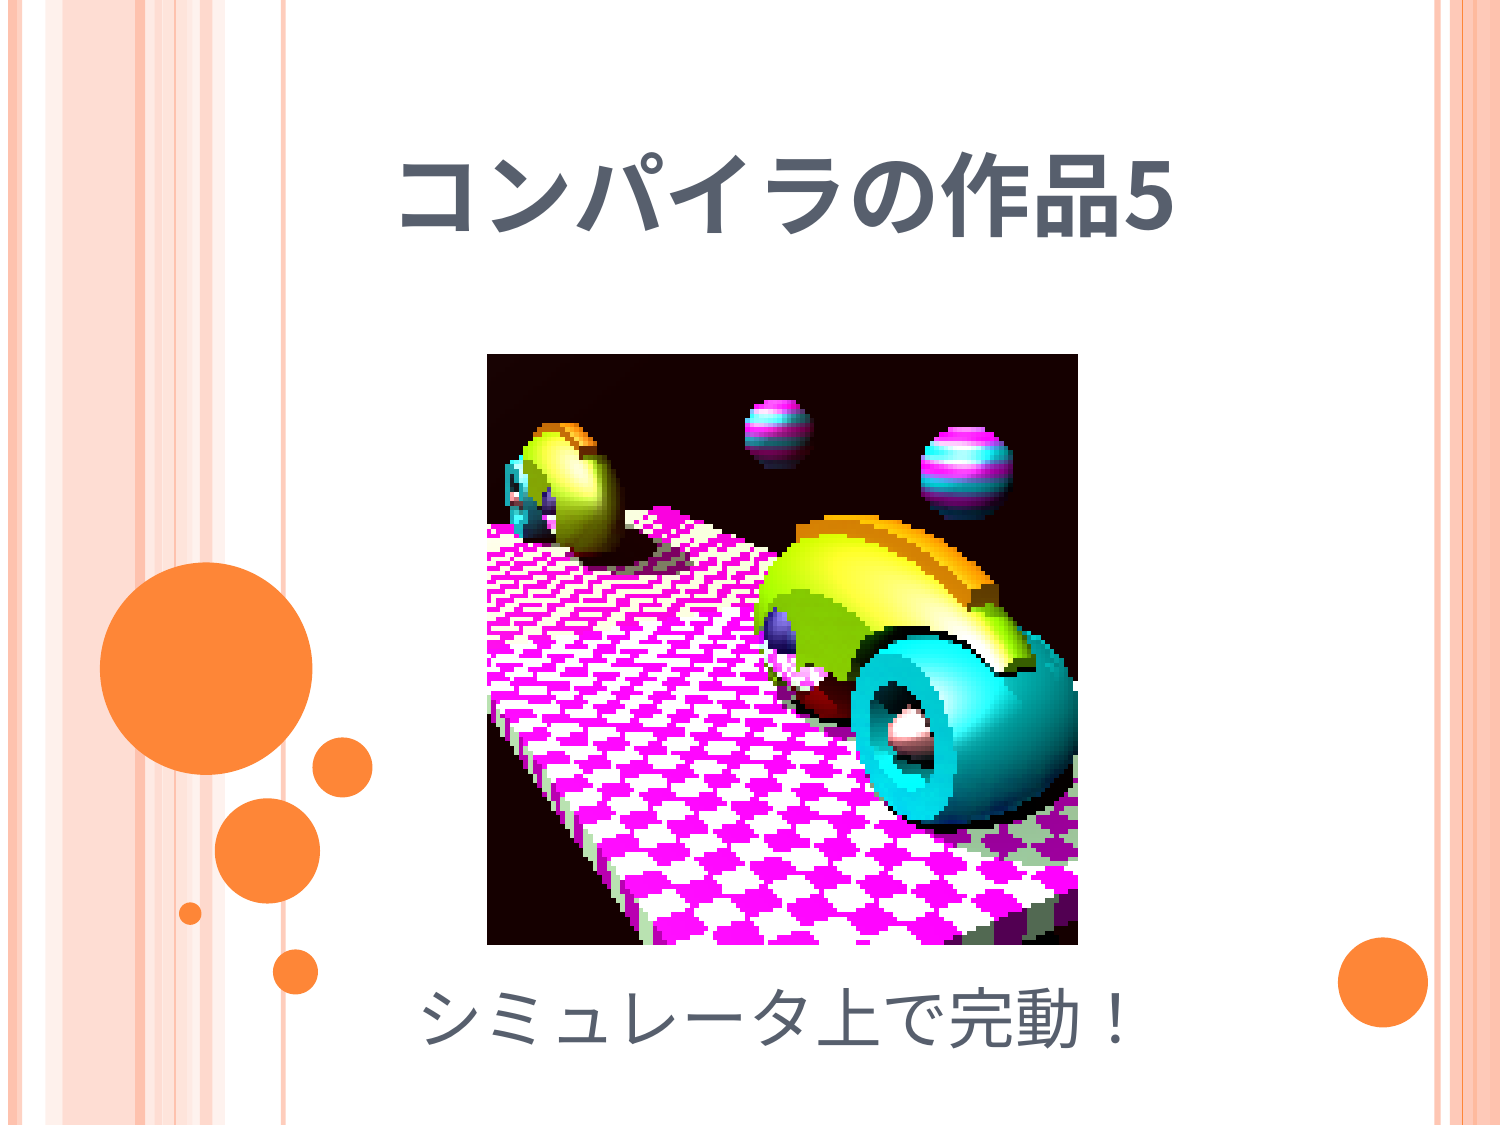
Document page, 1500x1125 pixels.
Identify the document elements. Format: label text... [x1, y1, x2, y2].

picture [487, 354, 1078, 944]
title コンパイラの作品5 [375, 90, 1388, 296]
title シミュレータ上で完動！ [276, 944, 1289, 1091]
